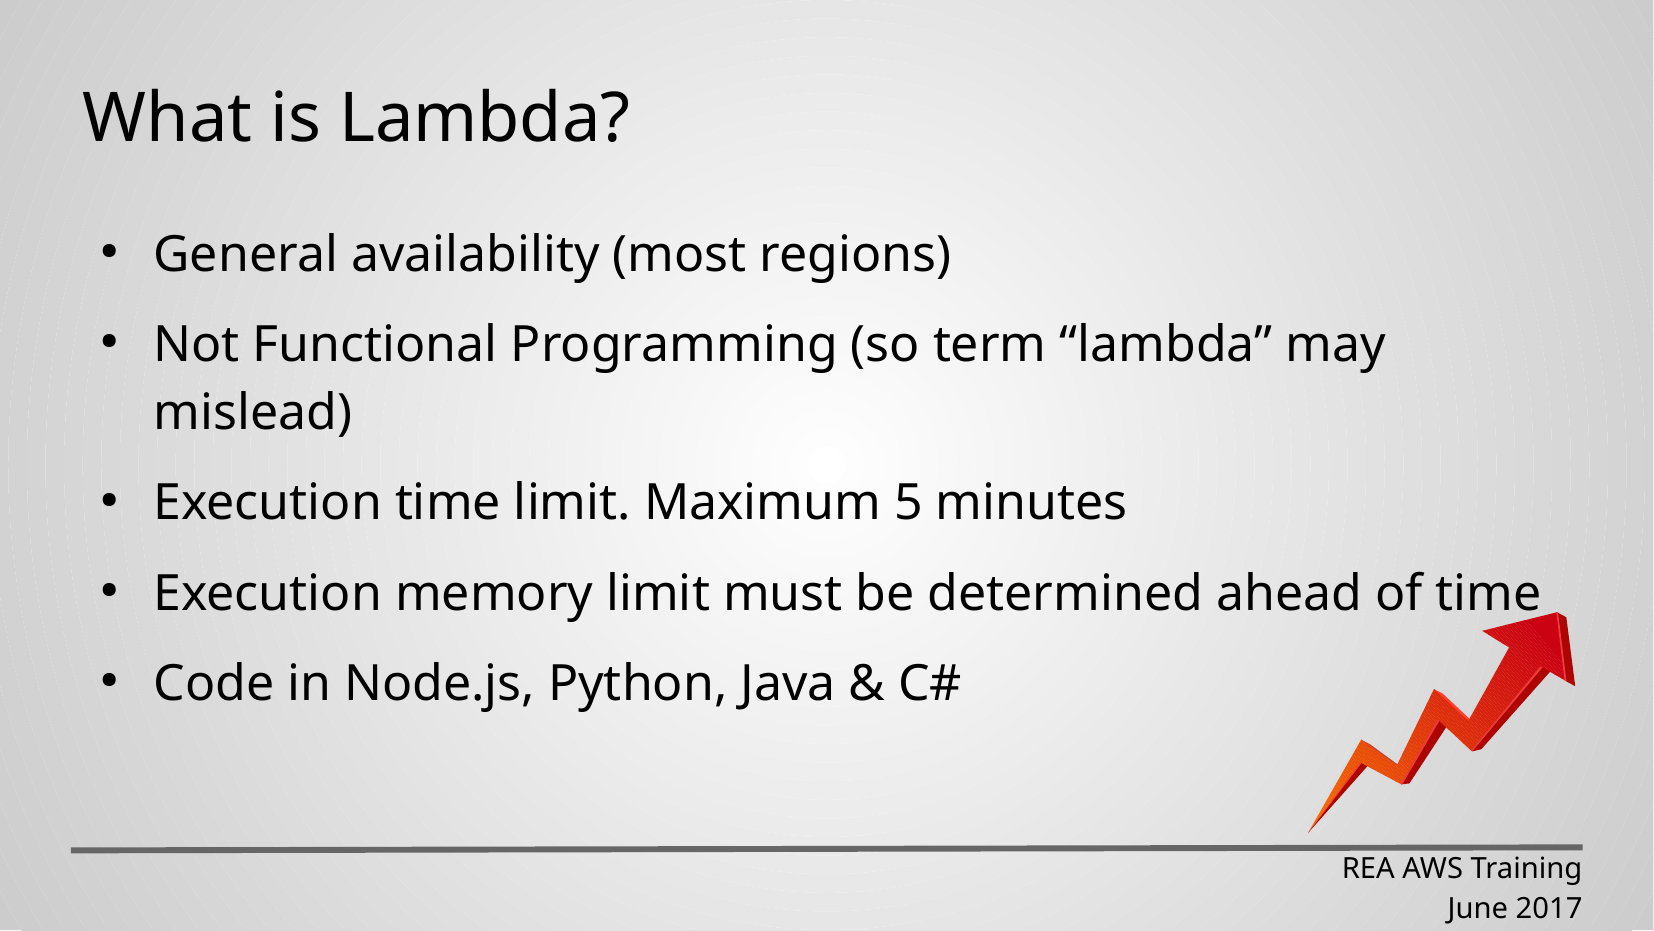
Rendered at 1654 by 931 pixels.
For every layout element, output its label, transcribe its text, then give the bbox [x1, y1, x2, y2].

picture [1299, 606, 1579, 839]
list General availability (most regions) Not Functional Programming (so term “lambda” may mislead) Execution time limit. Maximum 5 minutes Execution memory limit must be determined ahead of time Code in Node.js, Python, Java & C# [82, 217, 1571, 827]
title What is Lambda? [82, 37, 1571, 193]
